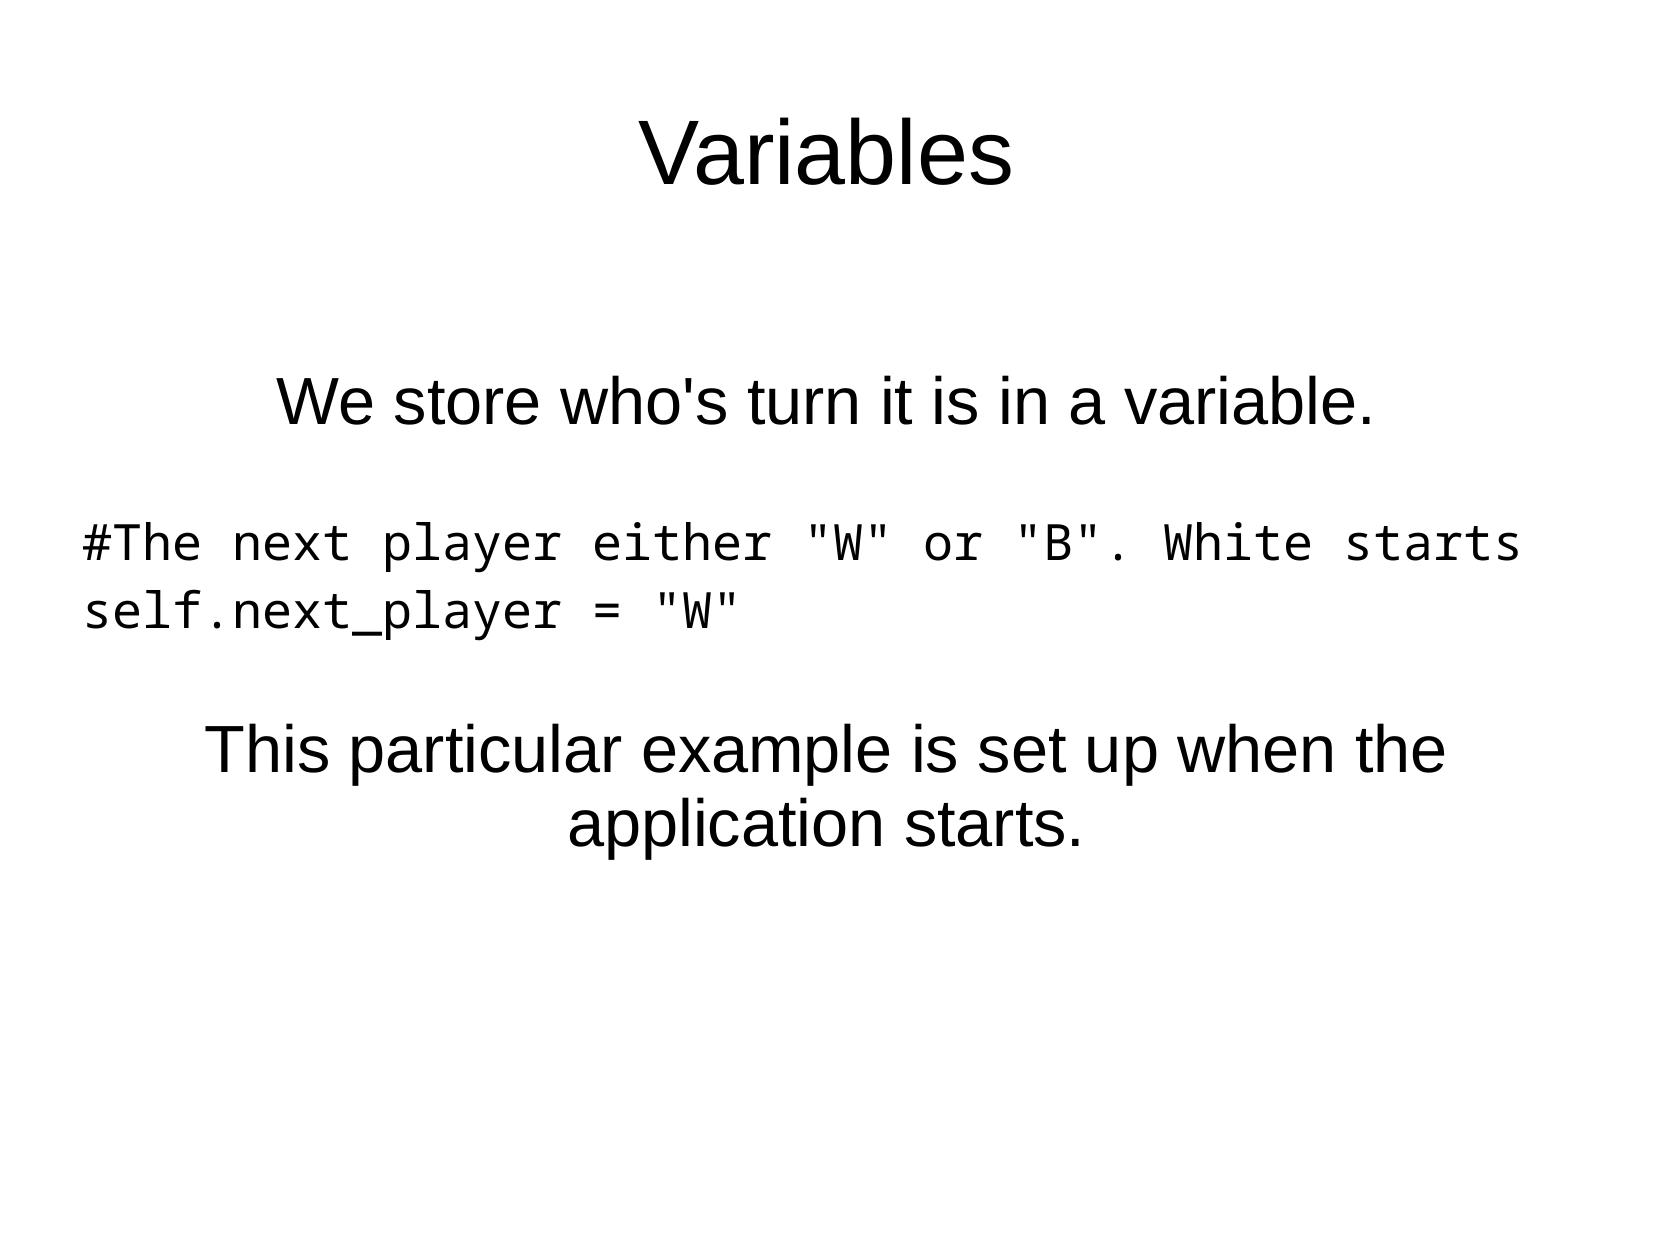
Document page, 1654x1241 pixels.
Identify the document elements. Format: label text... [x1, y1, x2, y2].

title Variables [82, 49, 1571, 257]
subtitle We store who's turn it is in a variable. #The next player either "W" or "B". White starts self.next_player = "W" This particular example is set up when the application starts. [82, 290, 1571, 1010]
